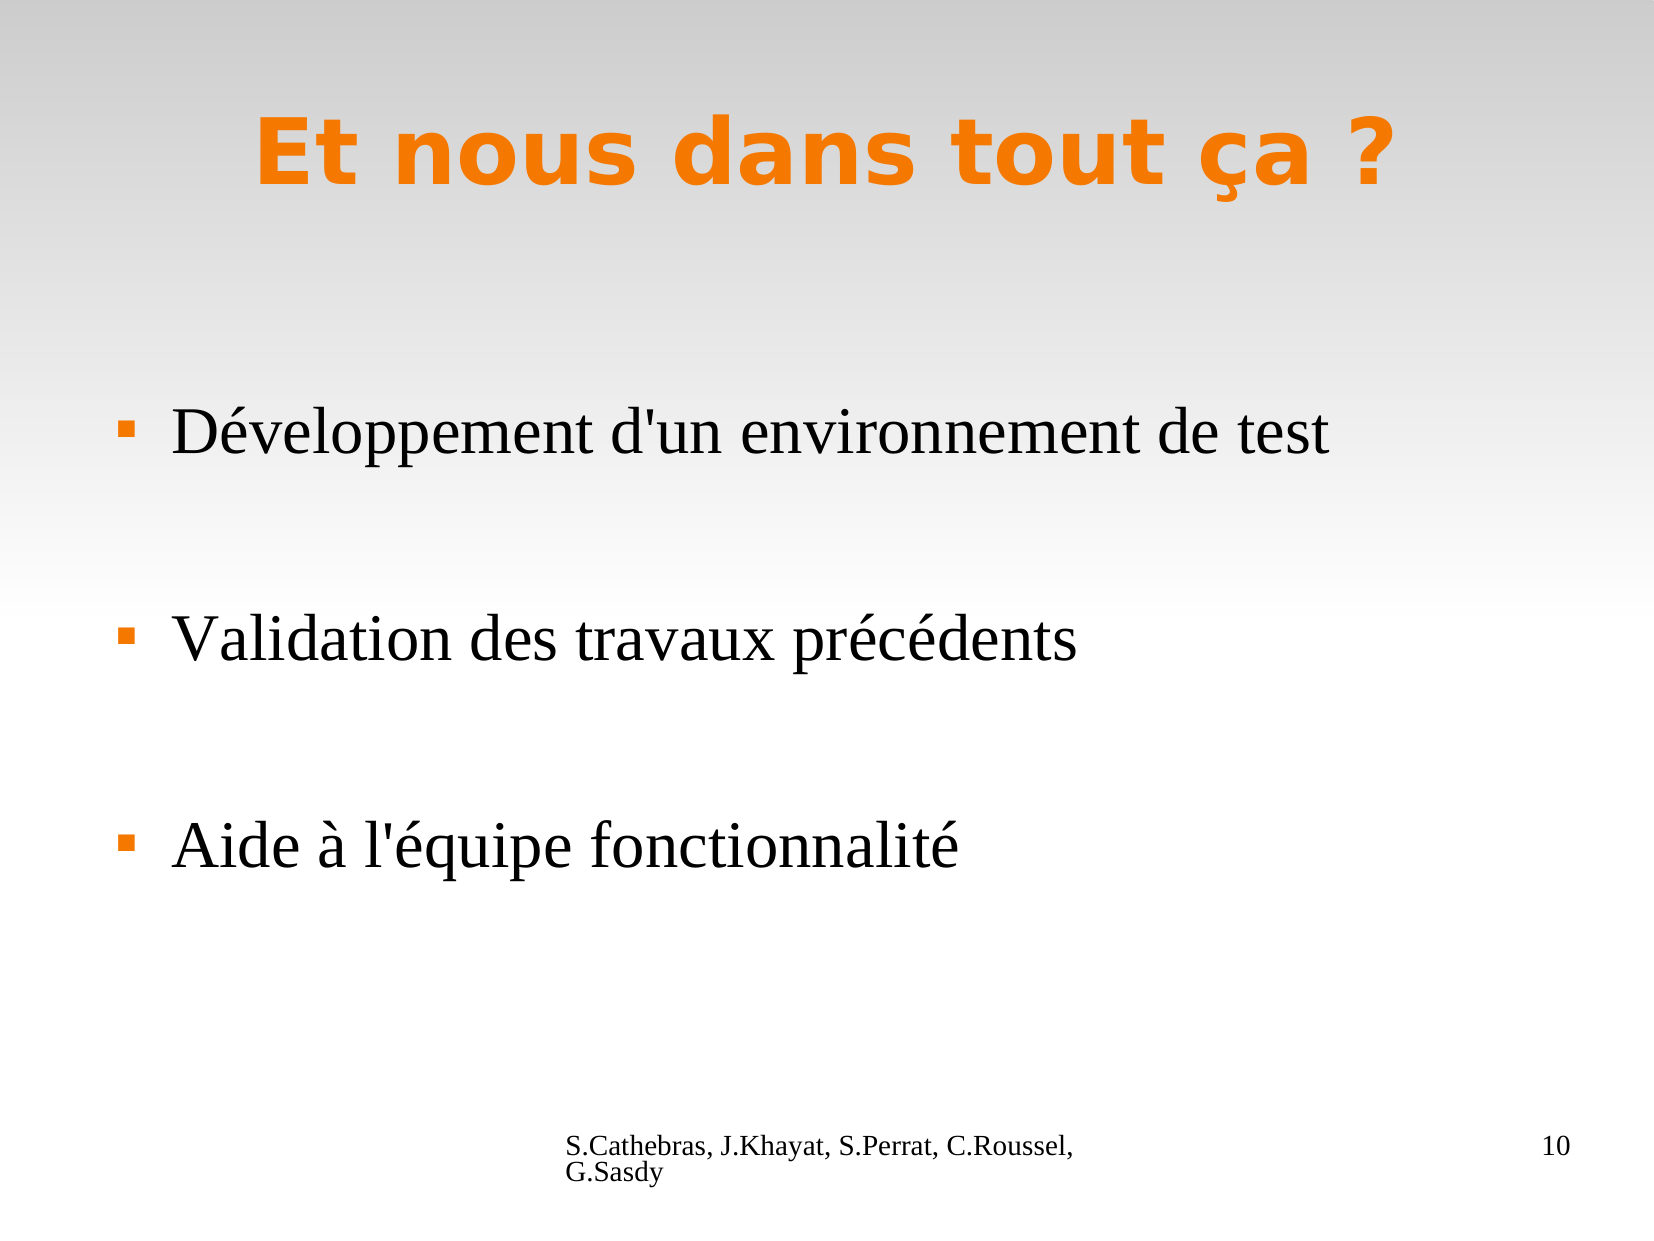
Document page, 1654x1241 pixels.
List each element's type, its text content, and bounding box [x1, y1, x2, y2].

title Et nous dans tout ça ? [82, 49, 1571, 257]
list Développement d'un environnement de test Validation des travaux précédents Aide à l'équipe fonctionnalité [82, 290, 1571, 1109]
